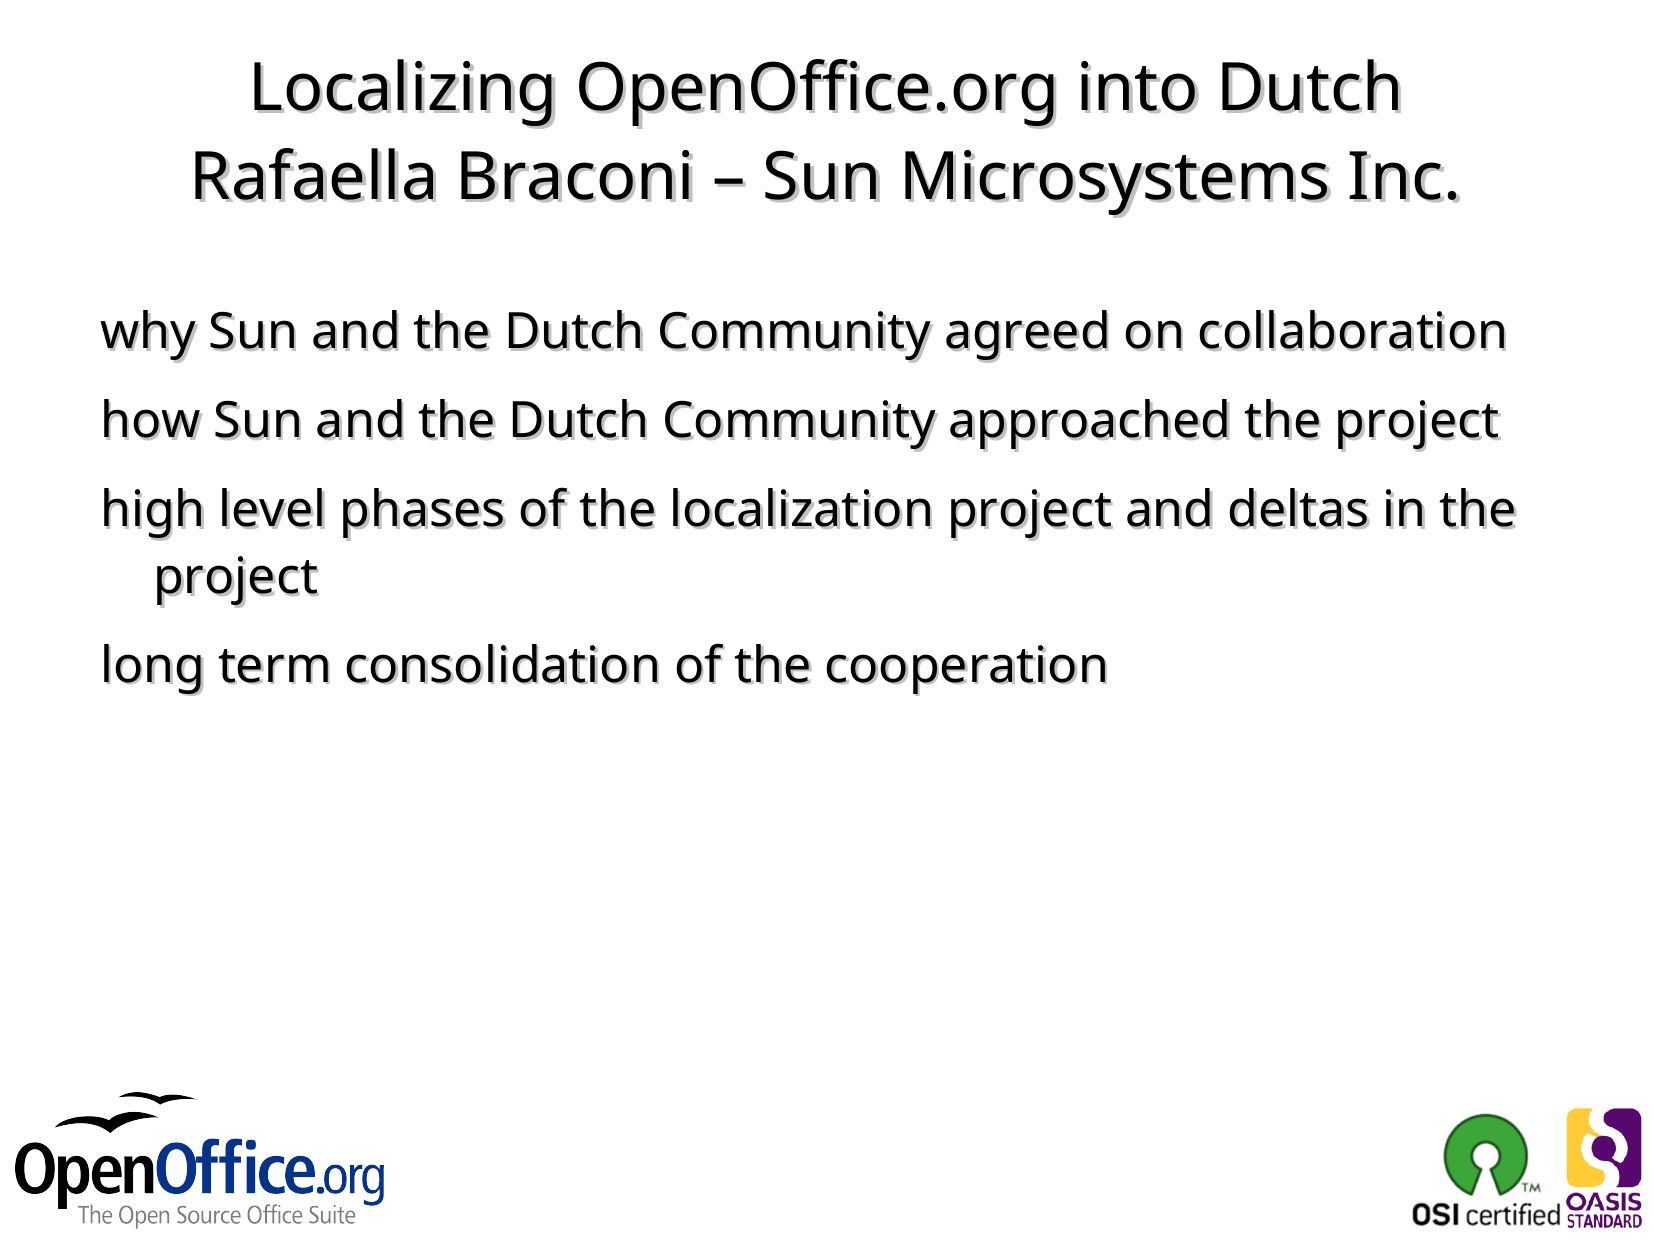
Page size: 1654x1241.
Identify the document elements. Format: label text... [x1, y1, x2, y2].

picture [1405, 1102, 1654, 1238]
list why Sun and the Dutch Community agreed on collaboration how Sun and the Dutch Community approached the project high level phases of the localization project and deltas in the project long term consolidation of the cooperation [82, 295, 1571, 1069]
title Localizing OpenOffice.org into Dutch Rafaella Braconi – Sun Microsystems Inc. [82, 47, 1571, 209]
picture [15, 1092, 384, 1229]
